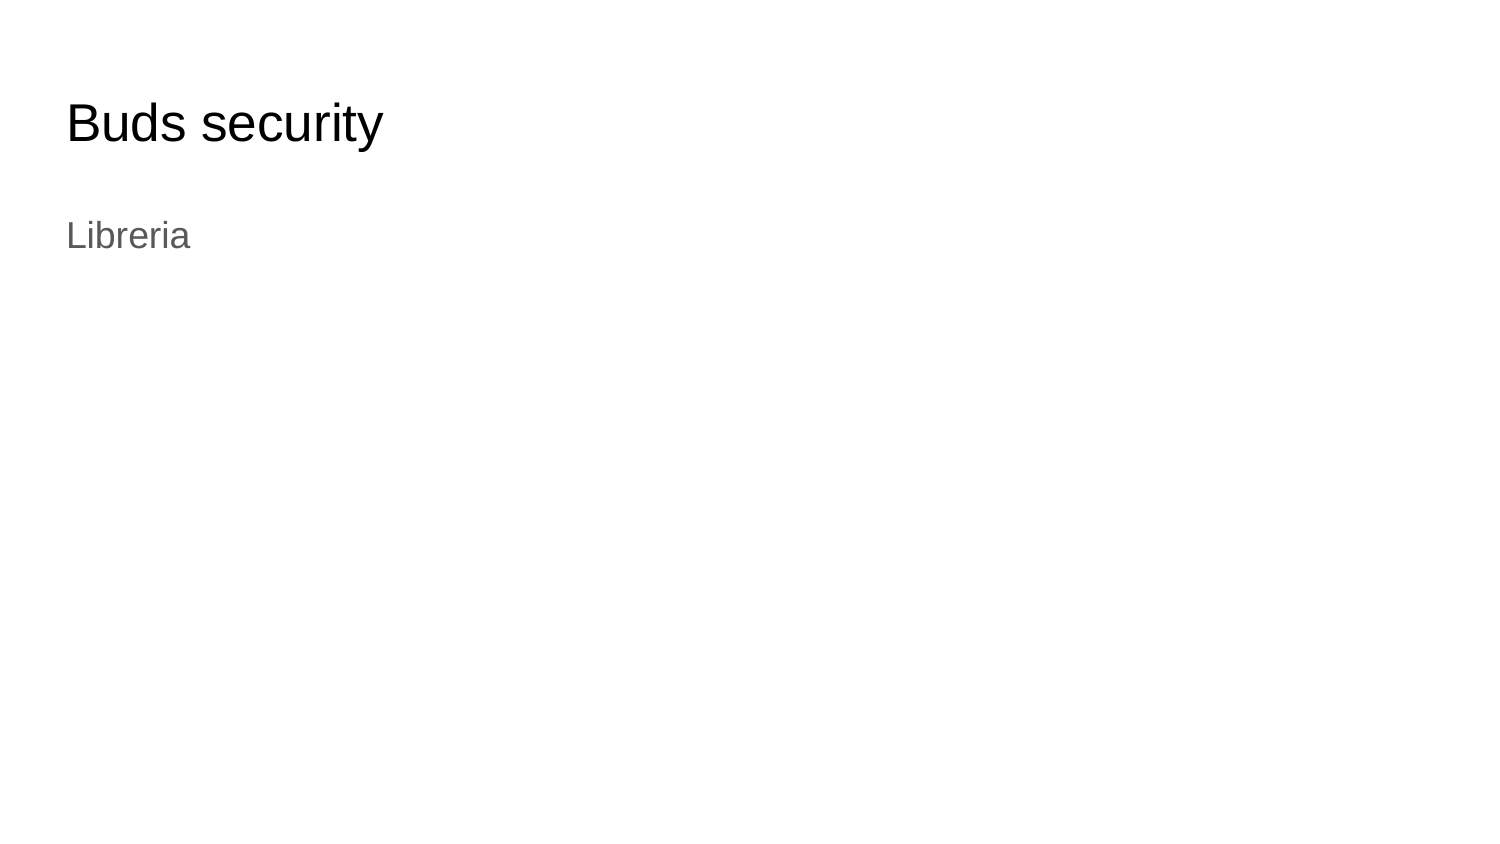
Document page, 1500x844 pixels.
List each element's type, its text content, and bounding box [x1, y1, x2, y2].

list Libreria [51, 189, 1449, 750]
title Buds security [51, 72, 1449, 167]
